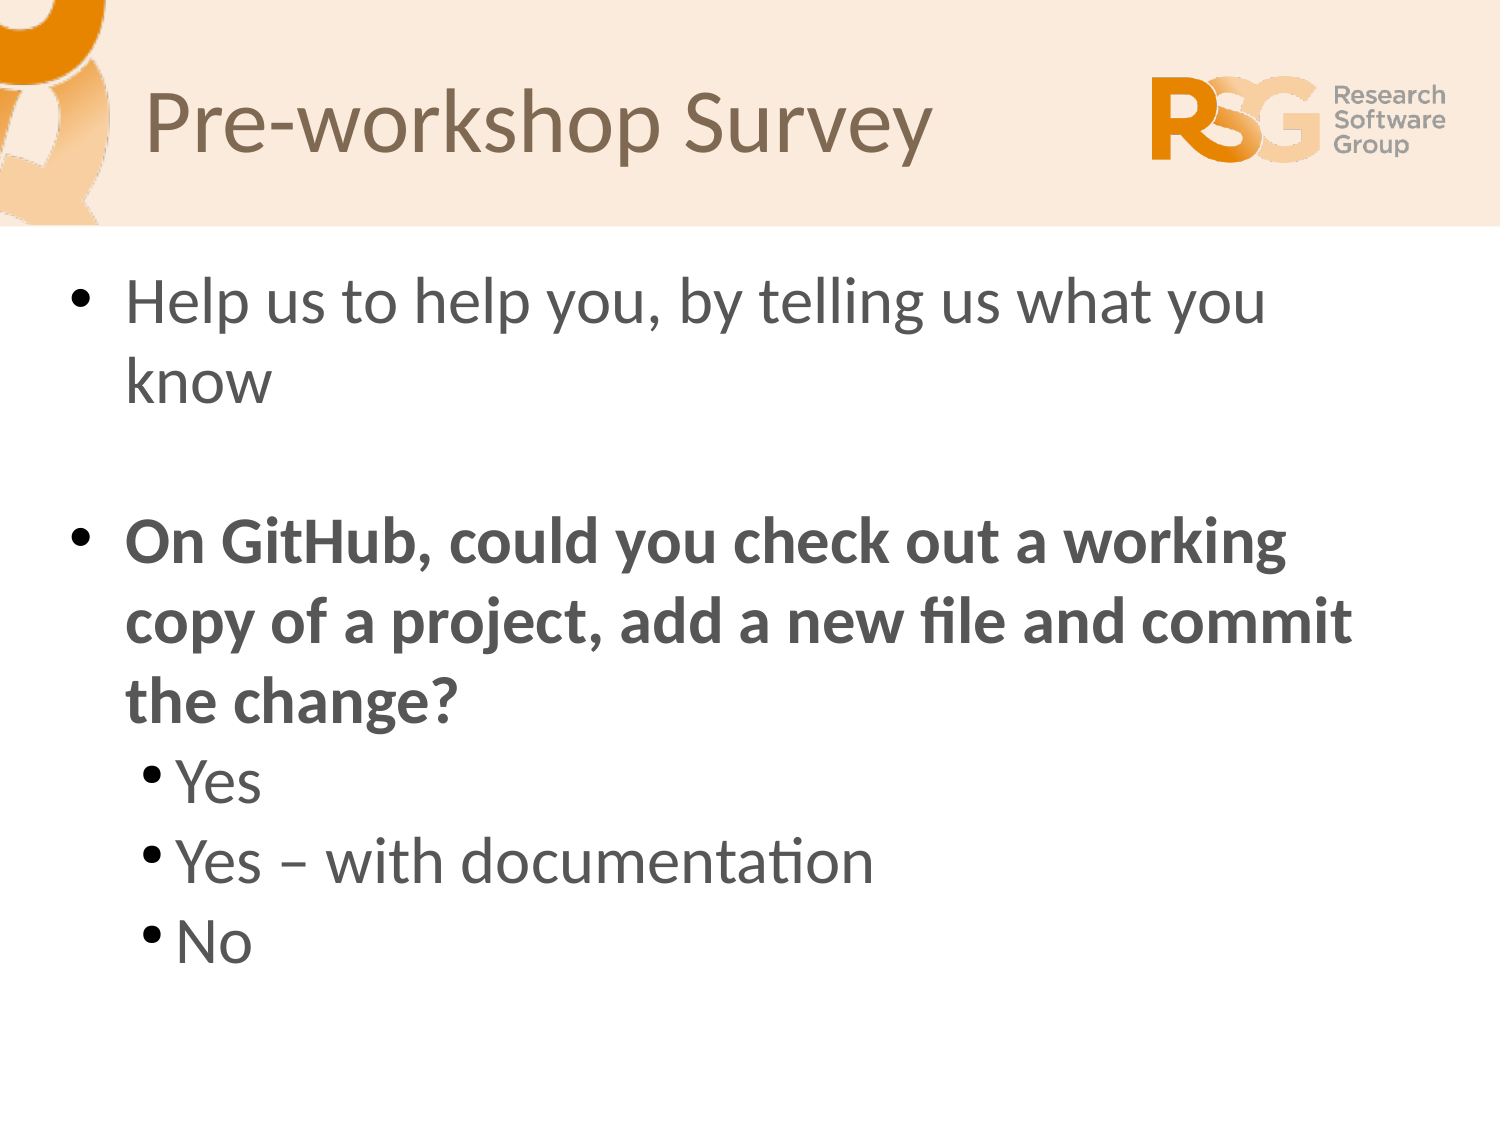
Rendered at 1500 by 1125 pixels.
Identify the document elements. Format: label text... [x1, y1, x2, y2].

text_box Help us to help you, by telling us what you know On GitHub, could you check out a working copy of a project, add a new file and commit the change? Yes Yes – with documentation No [54, 249, 1425, 356]
title Pre-workshop Survey [129, 21, 1128, 210]
picture [0, 0, 113, 225]
picture [1100, 27, 1497, 212]
